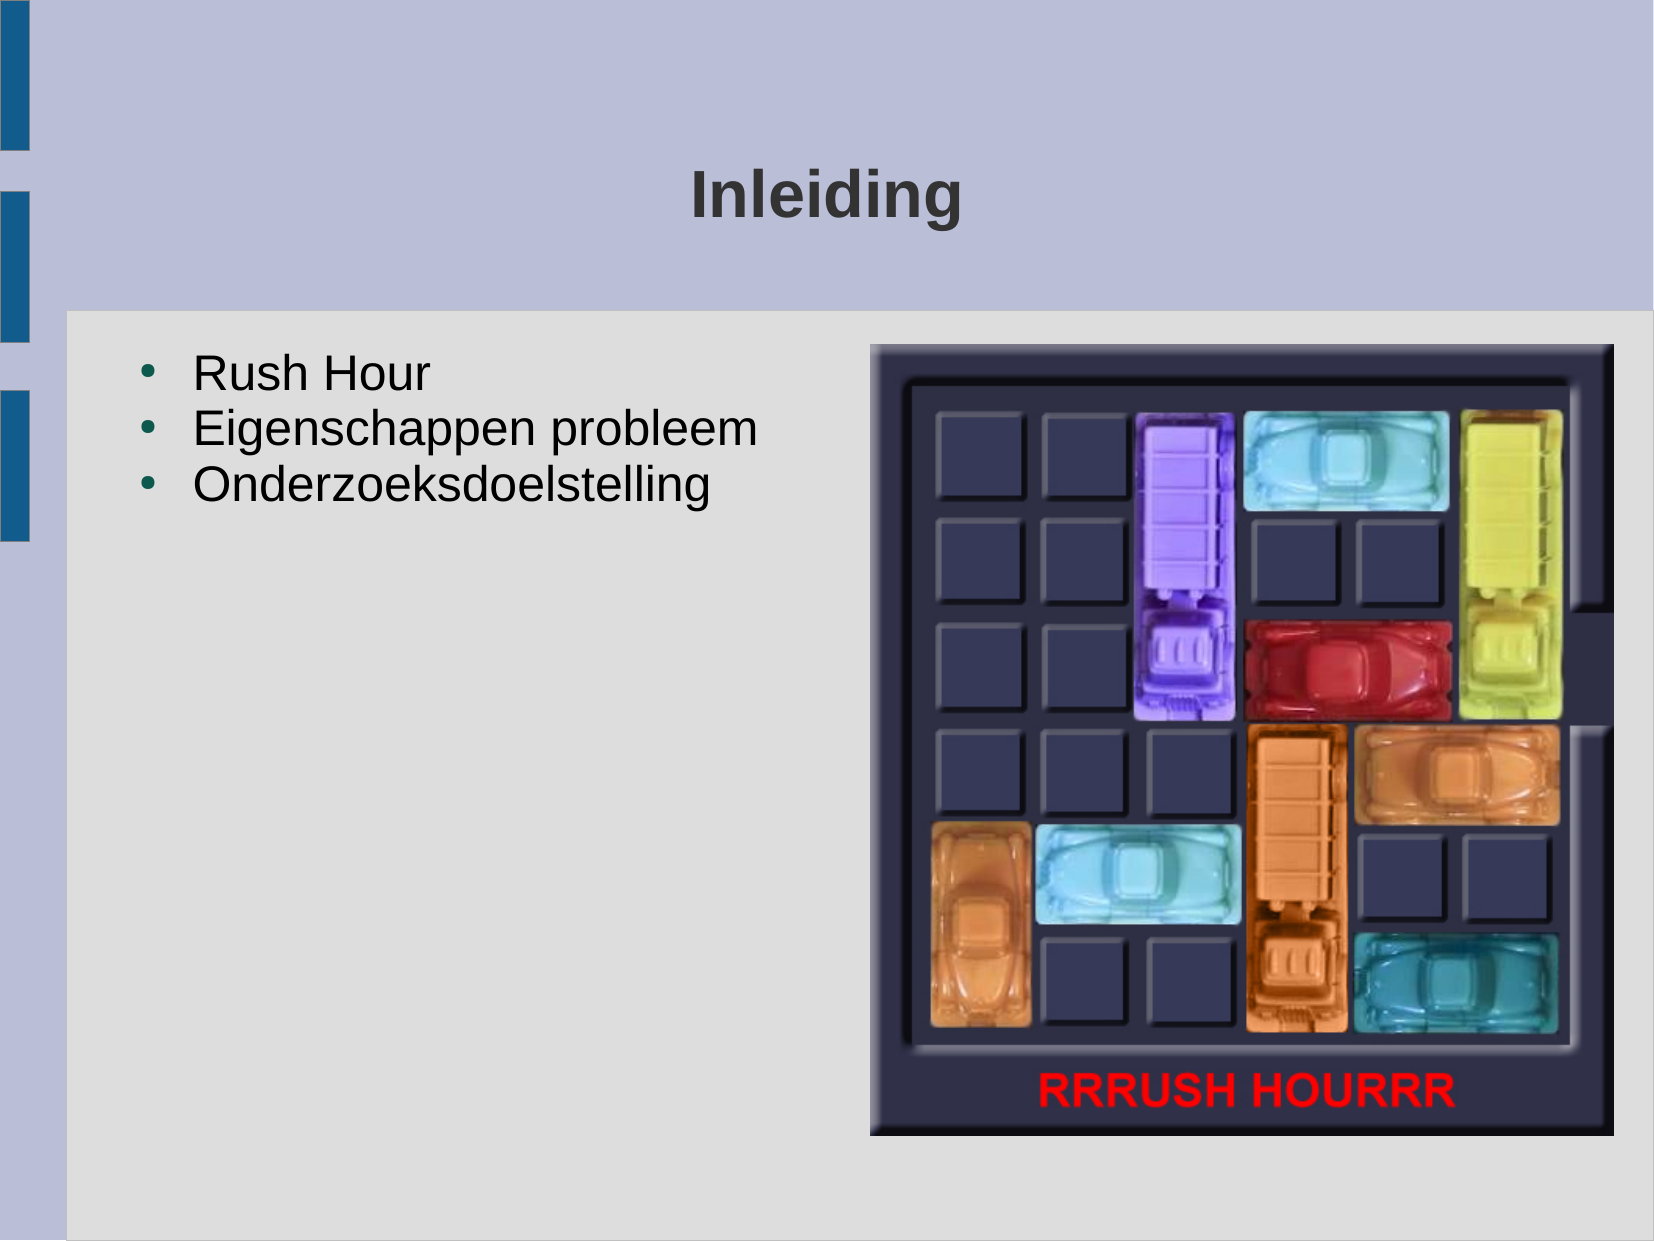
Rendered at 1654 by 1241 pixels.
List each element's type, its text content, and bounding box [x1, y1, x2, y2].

title Inleiding [121, 91, 1534, 299]
picture [870, 344, 1614, 1136]
list Rush Hour Eigenschappen probleem Onderzoeksdoelstelling [121, 344, 870, 1127]
